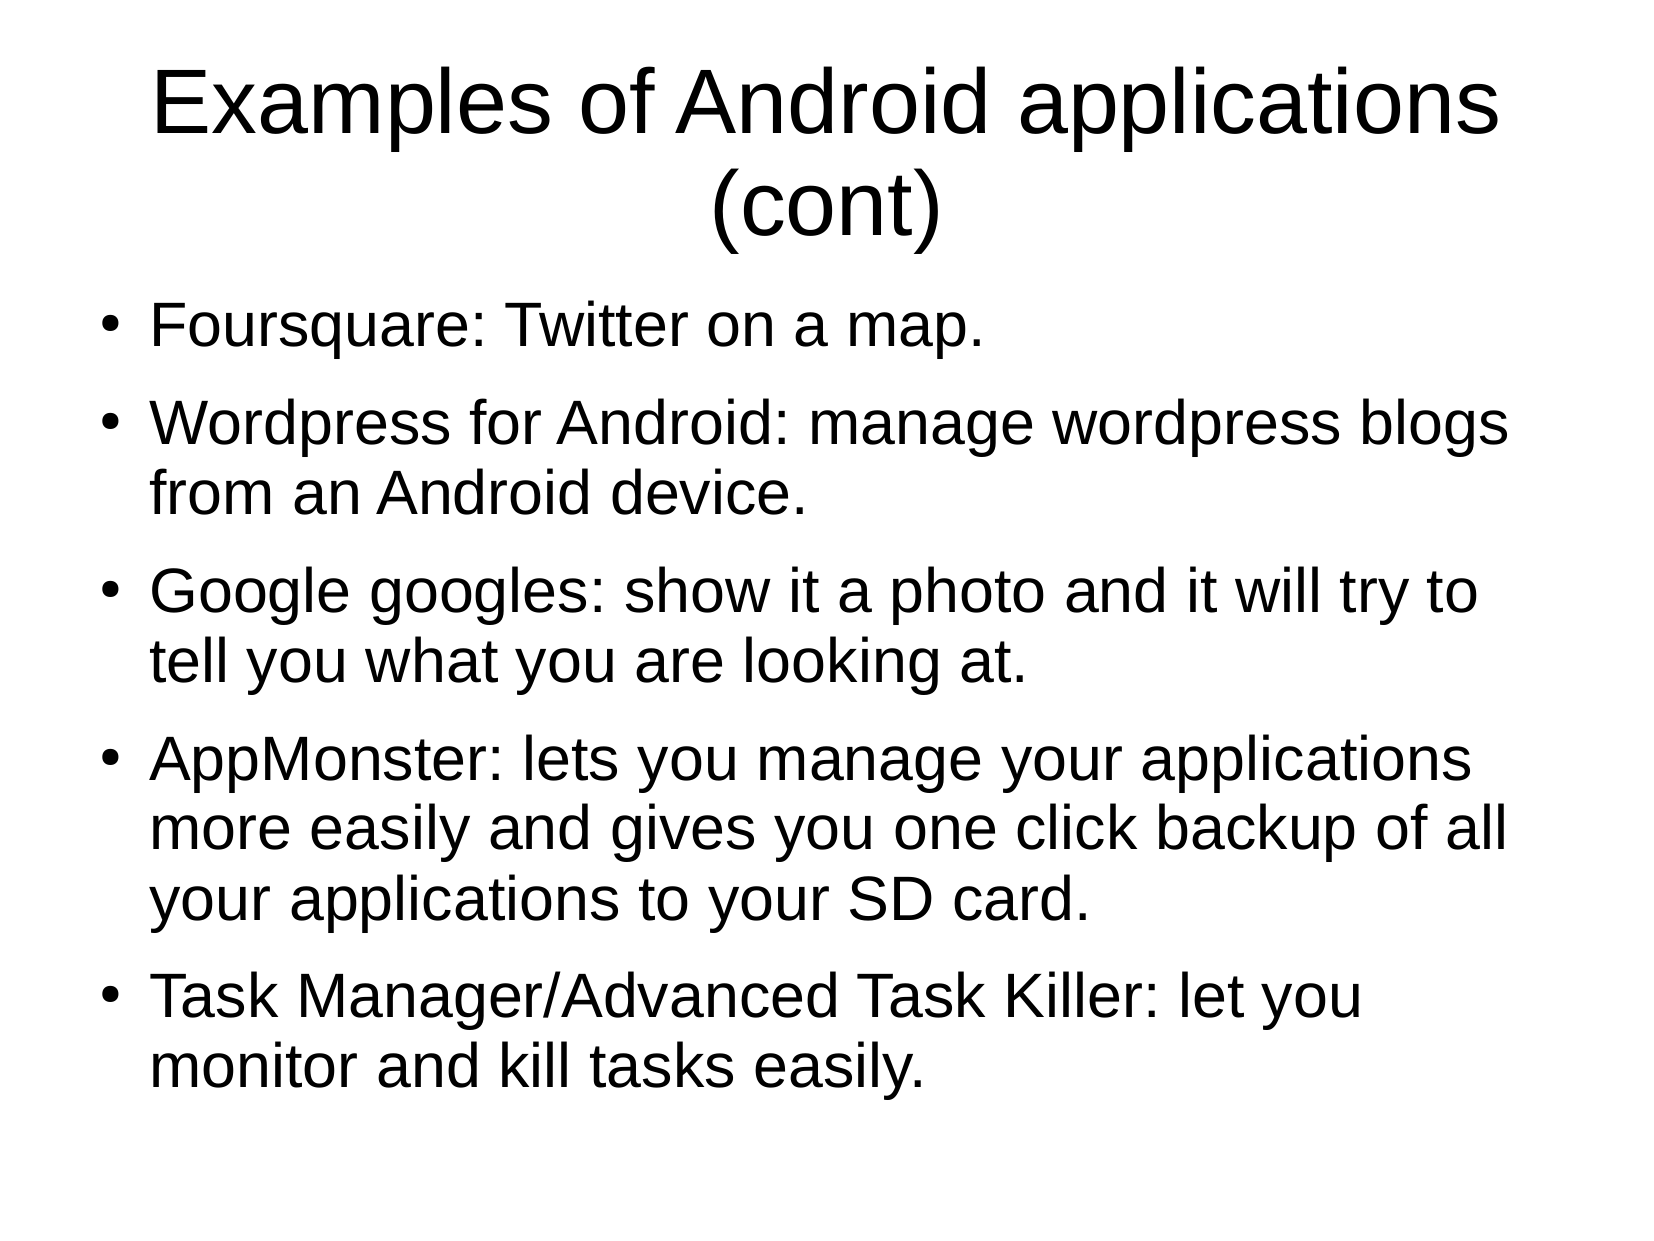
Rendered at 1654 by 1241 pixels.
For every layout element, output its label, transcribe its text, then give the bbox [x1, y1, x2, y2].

title Examples of Android applications (cont) [82, 49, 1571, 257]
list Foursquare: Twitter on a map. Wordpress for Android: manage wordpress blogs from an Android device. Google googles: show it a photo and it will try to tell you what you are looking at. AppMonster: lets you manage your applications more easily and gives you one click backup of all your applications to your SD card. Task Manager/Advanced Task Killer: let you monitor and kill tasks easily. [82, 290, 1571, 1109]
